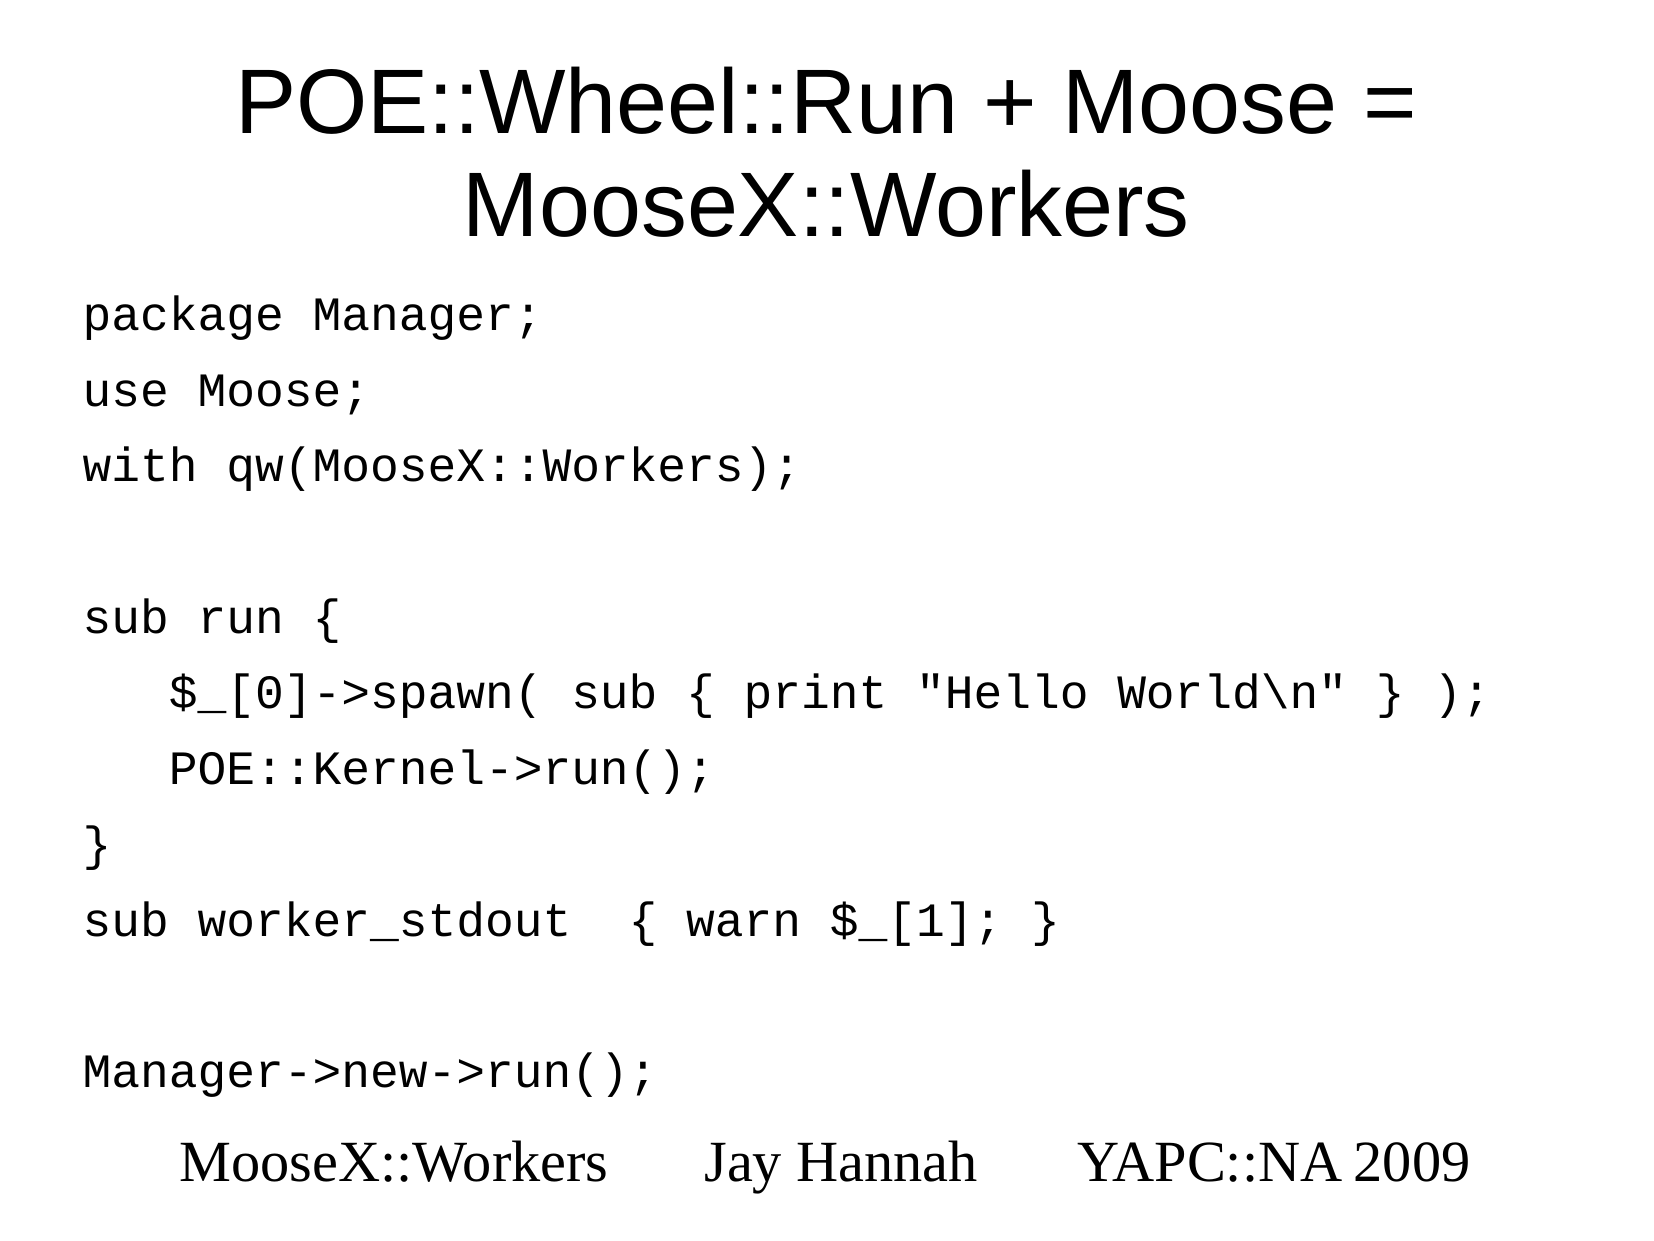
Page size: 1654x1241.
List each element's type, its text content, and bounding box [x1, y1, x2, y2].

list package Manager; use Moose; with qw(MooseX::Workers); sub run { $_[0]->spawn( sub { print "Hello World\n" } ); POE::Kernel->run(); } sub worker_stdout { warn $_[1]; } Manager->new->run(); [82, 290, 1571, 1109]
title POE::Wheel::Run + Moose = MooseX::Workers [82, 47, 1571, 259]
